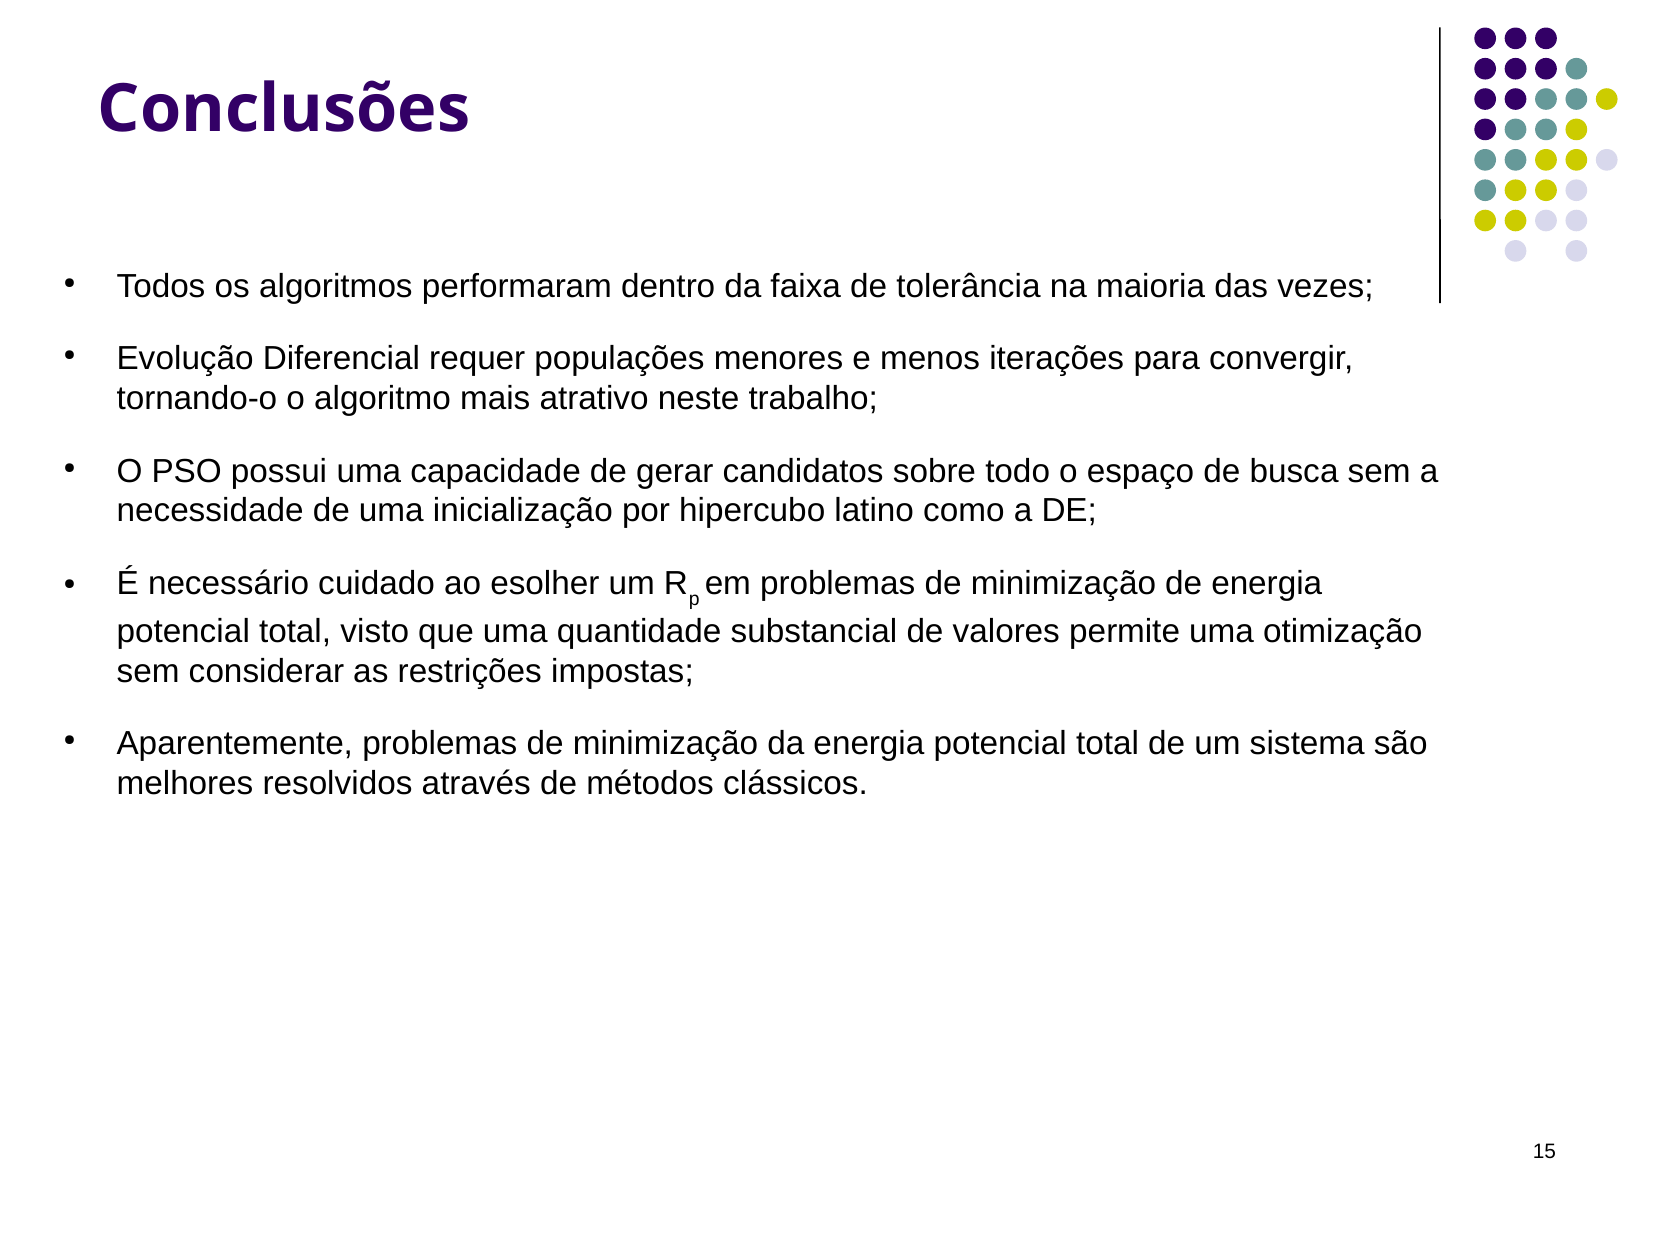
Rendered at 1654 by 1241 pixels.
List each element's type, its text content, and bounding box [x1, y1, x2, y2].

slide_number <número> [1185, 1129, 1571, 1213]
title Conclusões [82, 12, 1447, 153]
list Todos os algoritmos performaram dentro da faixa de tolerância na maioria das vezes; Evolução Diferencial requer populações menores e menos iterações para convergir, tornando-o o algoritmo mais atrativo neste trabalho; O PSO possui uma capacidade de gerar candidatos sobre todo o espaço de busca sem a necessidade de uma inicialização por hipercubo latino como a DE; É necessário cuidado ao esolher um Rp em problemas de minimização de energia potencial total, visto que uma quantidade substancial de valores permite uma otimização sem considerar as restrições impostas; Aparentemente, problemas de minimização da energia potencial total de um sistema são melhores resolvidos através de métodos clássicos. [30, 256, 1461, 1023]
